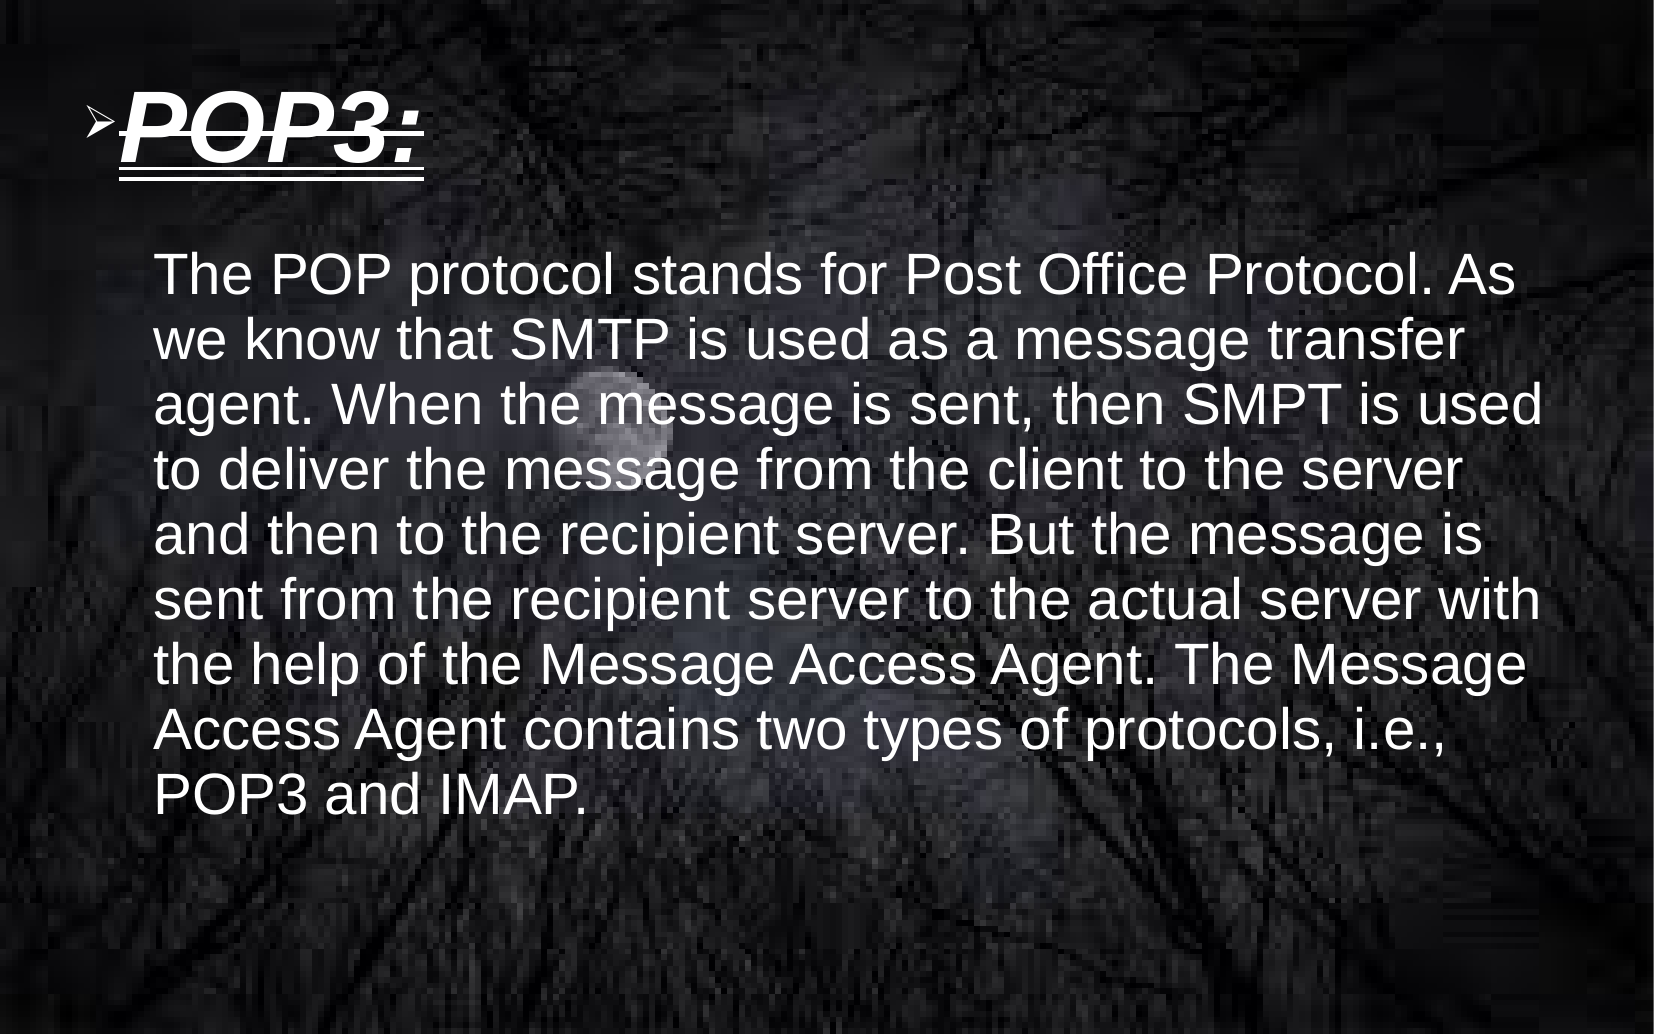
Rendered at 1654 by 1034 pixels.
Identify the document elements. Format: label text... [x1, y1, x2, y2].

picture [0, 0, 1654, 1034]
list The POP protocol stands for Post Office Protocol. As we know that SMTP is used as a message transfer agent. When the message is sent, then SMPT is used to deliver the message from the client to the server and then to the recipient server. But the message is sent from the recipient server to the actual server with the help of the Message Access Agent. The Message Access Agent contains two types of protocols, i.e., POP3 and IMAP. [82, 241, 1571, 842]
title POP3: [82, 41, 1571, 214]
